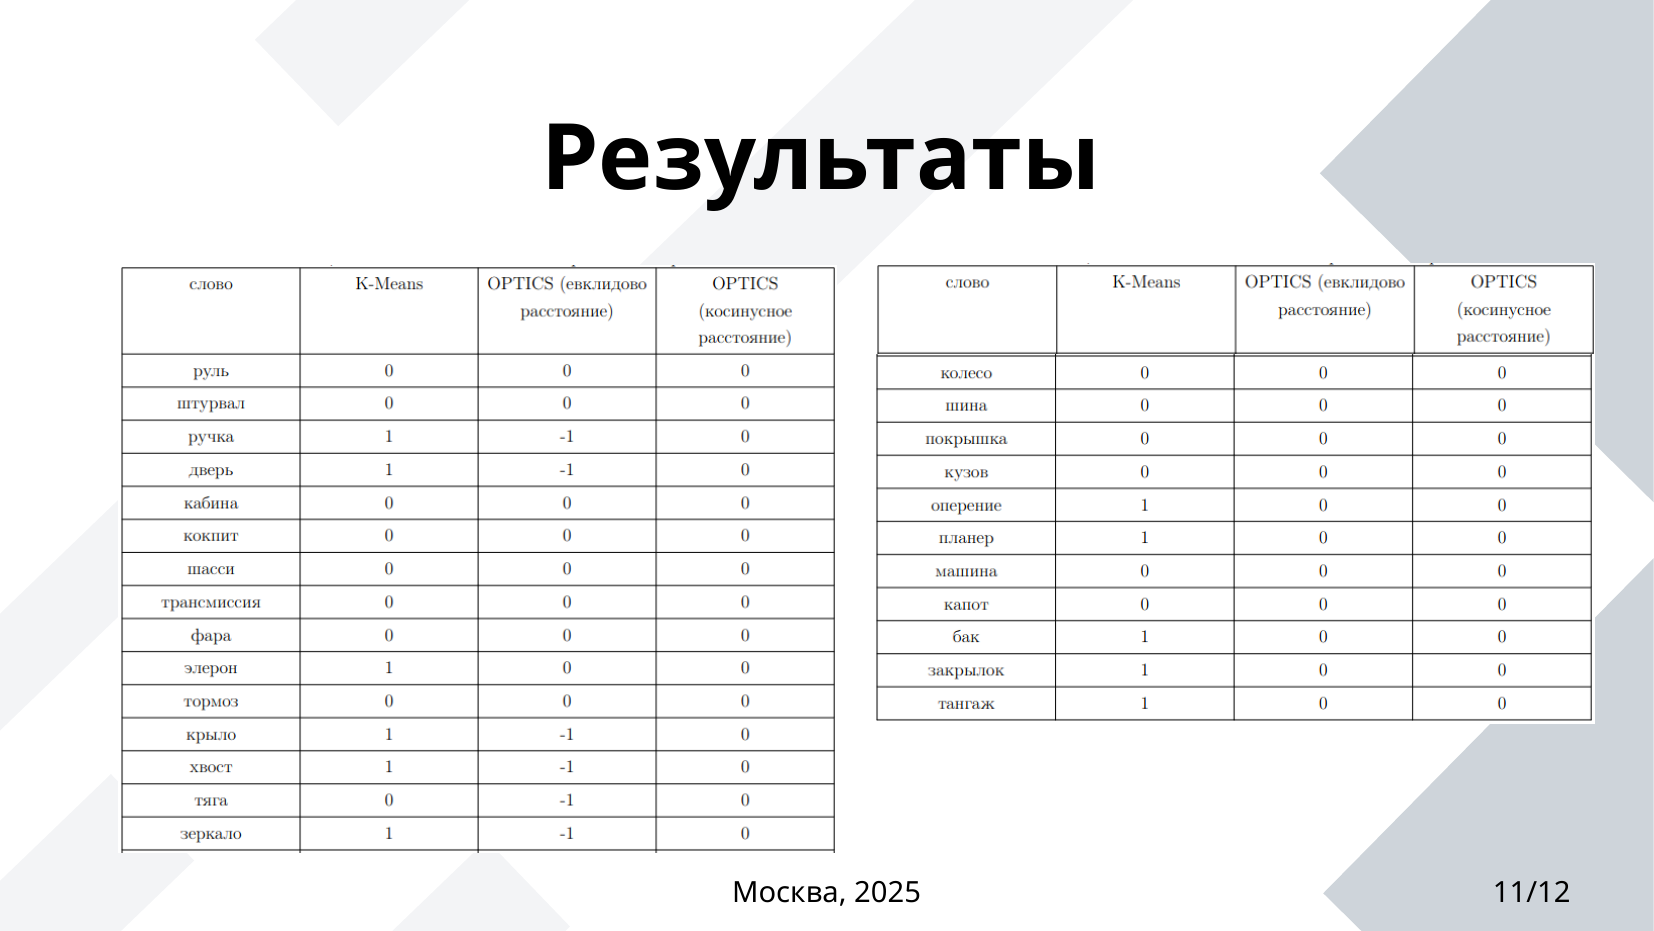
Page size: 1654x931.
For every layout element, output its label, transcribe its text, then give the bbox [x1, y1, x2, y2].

picture [118, 265, 837, 853]
picture [875, 263, 1595, 724]
title Результаты [76, 76, 1565, 233]
